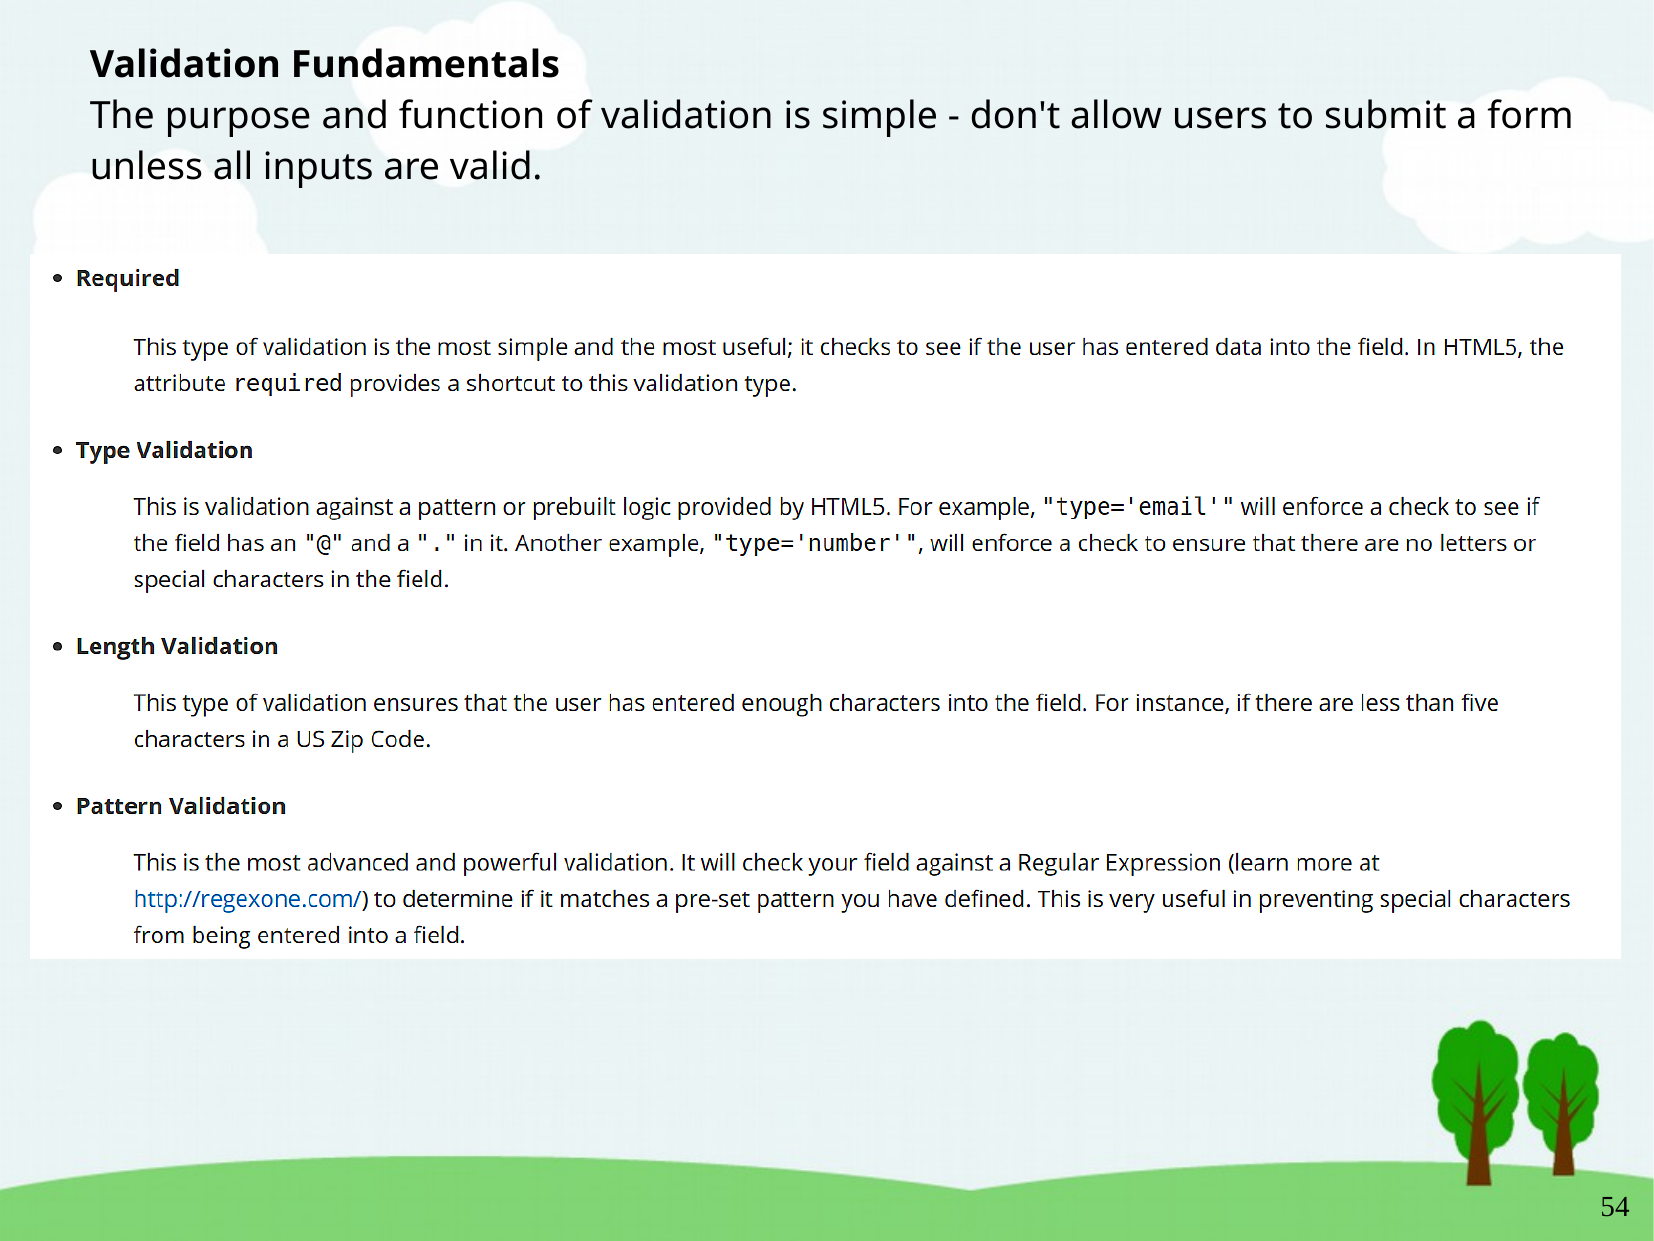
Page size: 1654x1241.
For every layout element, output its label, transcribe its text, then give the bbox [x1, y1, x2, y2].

picture [0, 0, 1654, 1241]
text_box Validation Fundamentals The purpose and function of validation is simple - don't allow users to submit a form unless all inputs are valid. [75, 30, 1591, 169]
